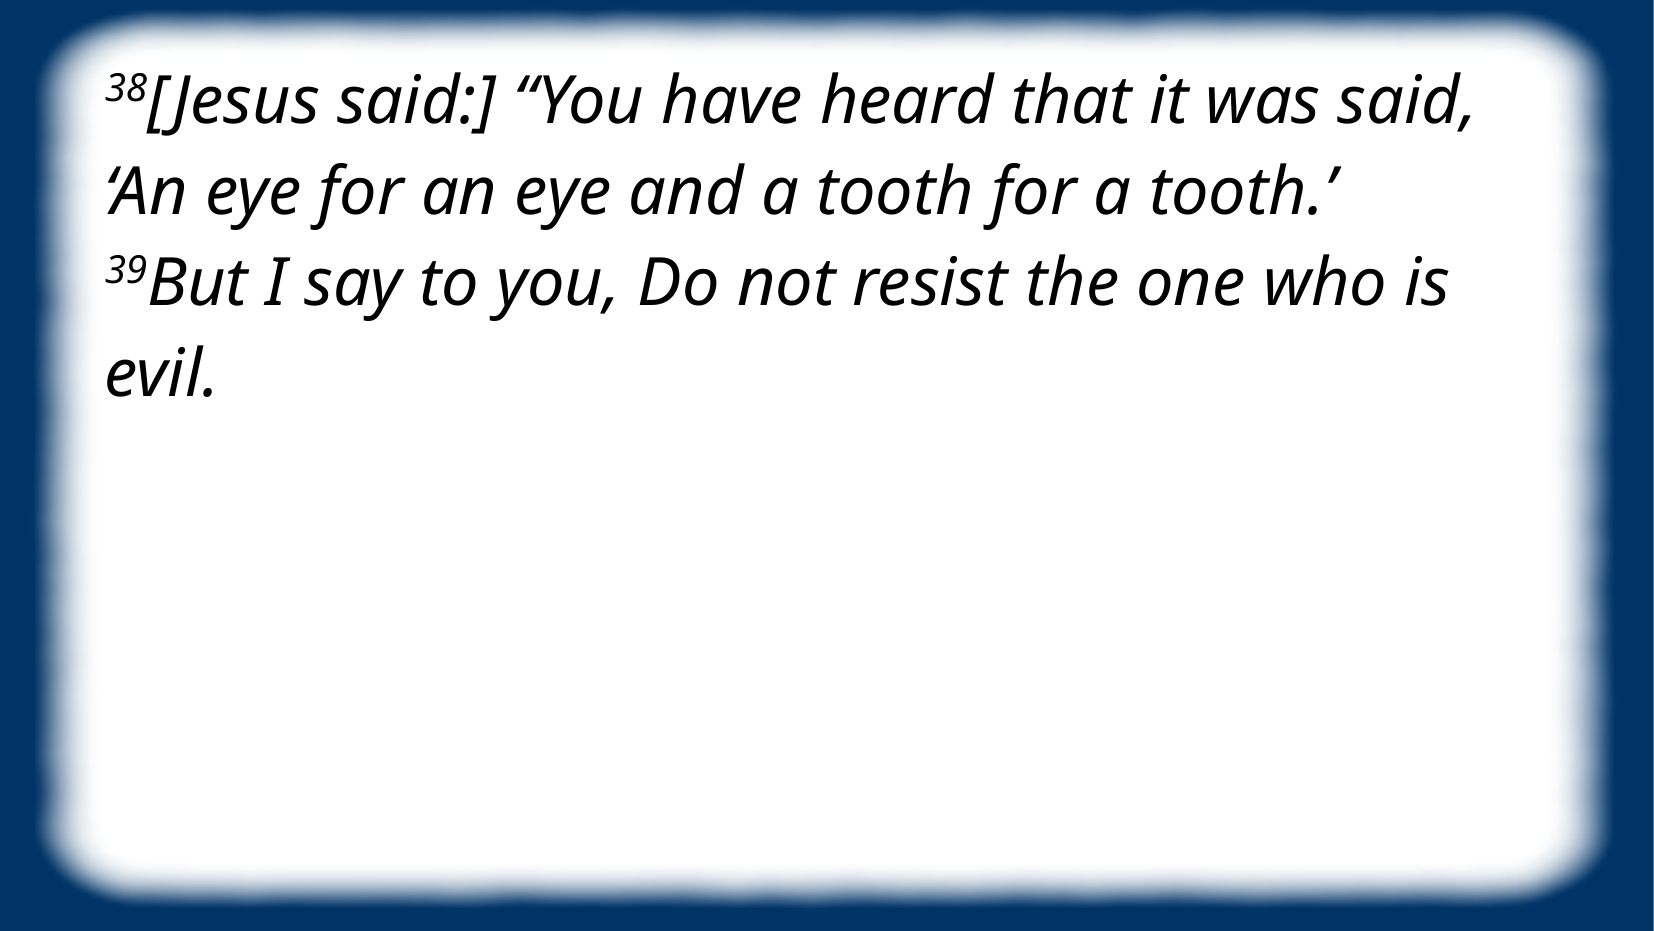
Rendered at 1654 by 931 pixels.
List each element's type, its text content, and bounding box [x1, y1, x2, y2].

picture [0, 0, 1654, 931]
text_box 38[Jesus said:] “You have heard that it was said, ‘An eye for an eye and a tooth for a tooth.’ 39But I say to you, Do not resist the one who is evil. [90, 45, 1561, 415]
